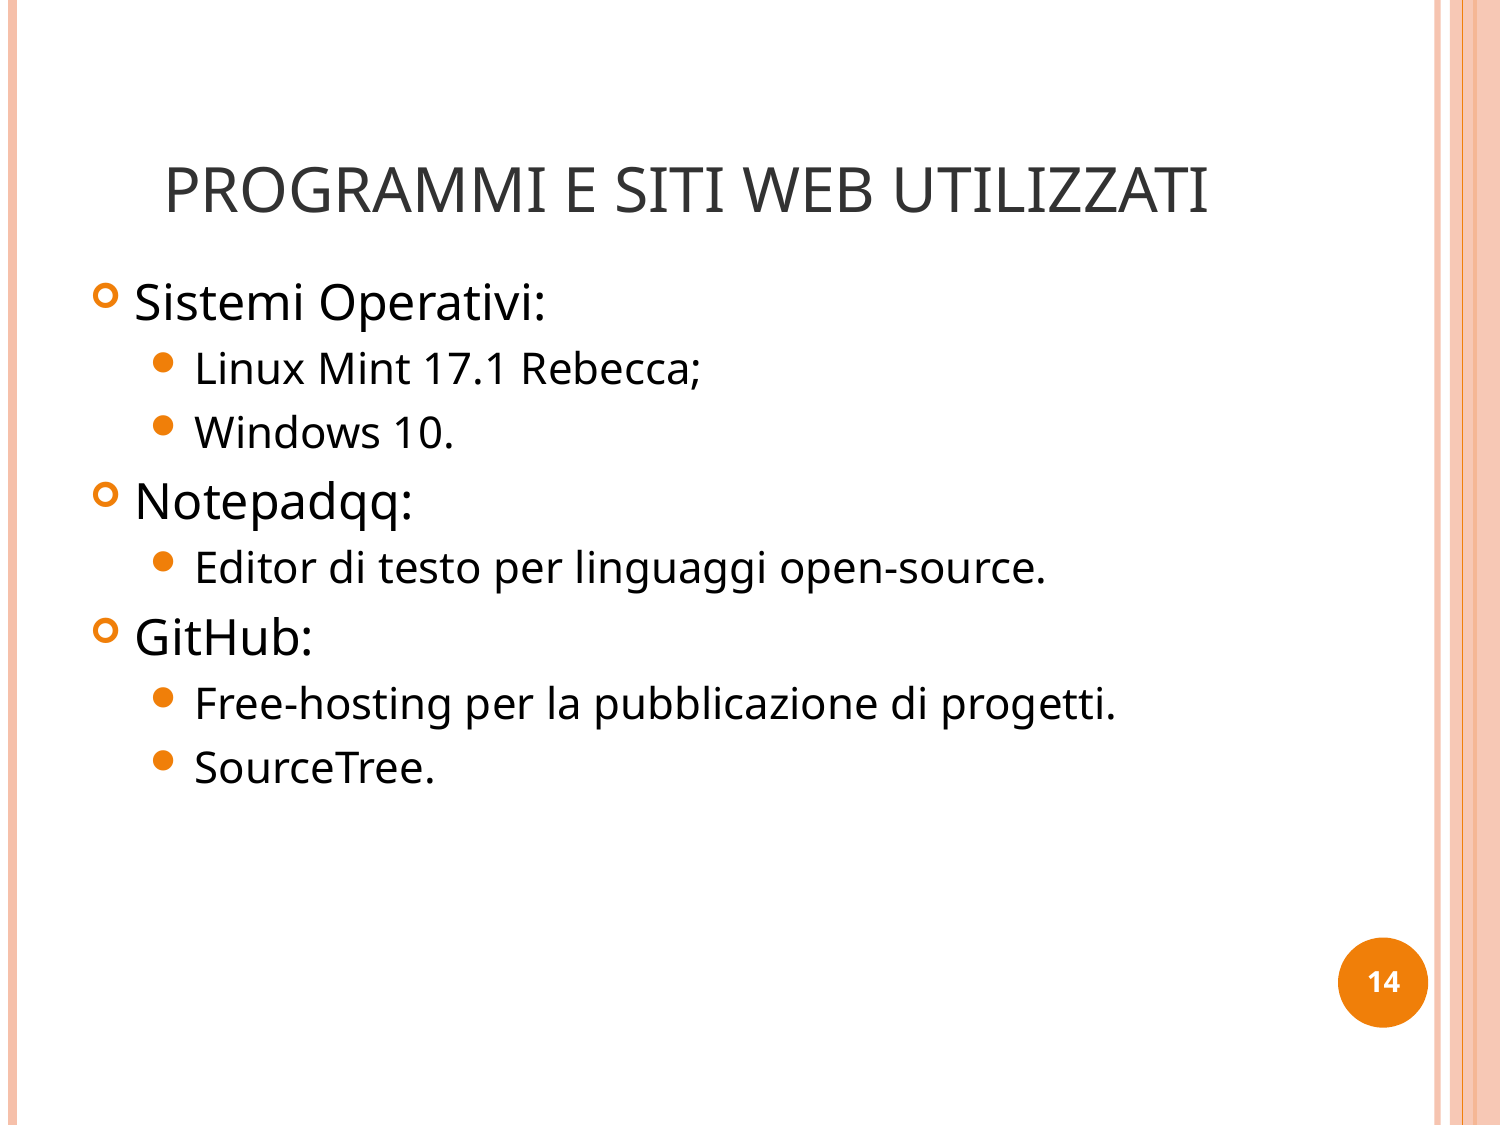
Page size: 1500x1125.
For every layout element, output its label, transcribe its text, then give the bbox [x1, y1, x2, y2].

list Sistemi Operativi: Linux Mint 17.1 Rebecca; Windows 10. Notepadqq: Editor di testo per linguaggi open-source. GitHub: Free-hosting per la pubblicazione di progetti. SourceTree. [74, 262, 1300, 1062]
text_box <numero> [1333, 940, 1434, 1027]
title PROGRAMMI E SITI WEB UTILIZZATI [74, 45, 1300, 233]
